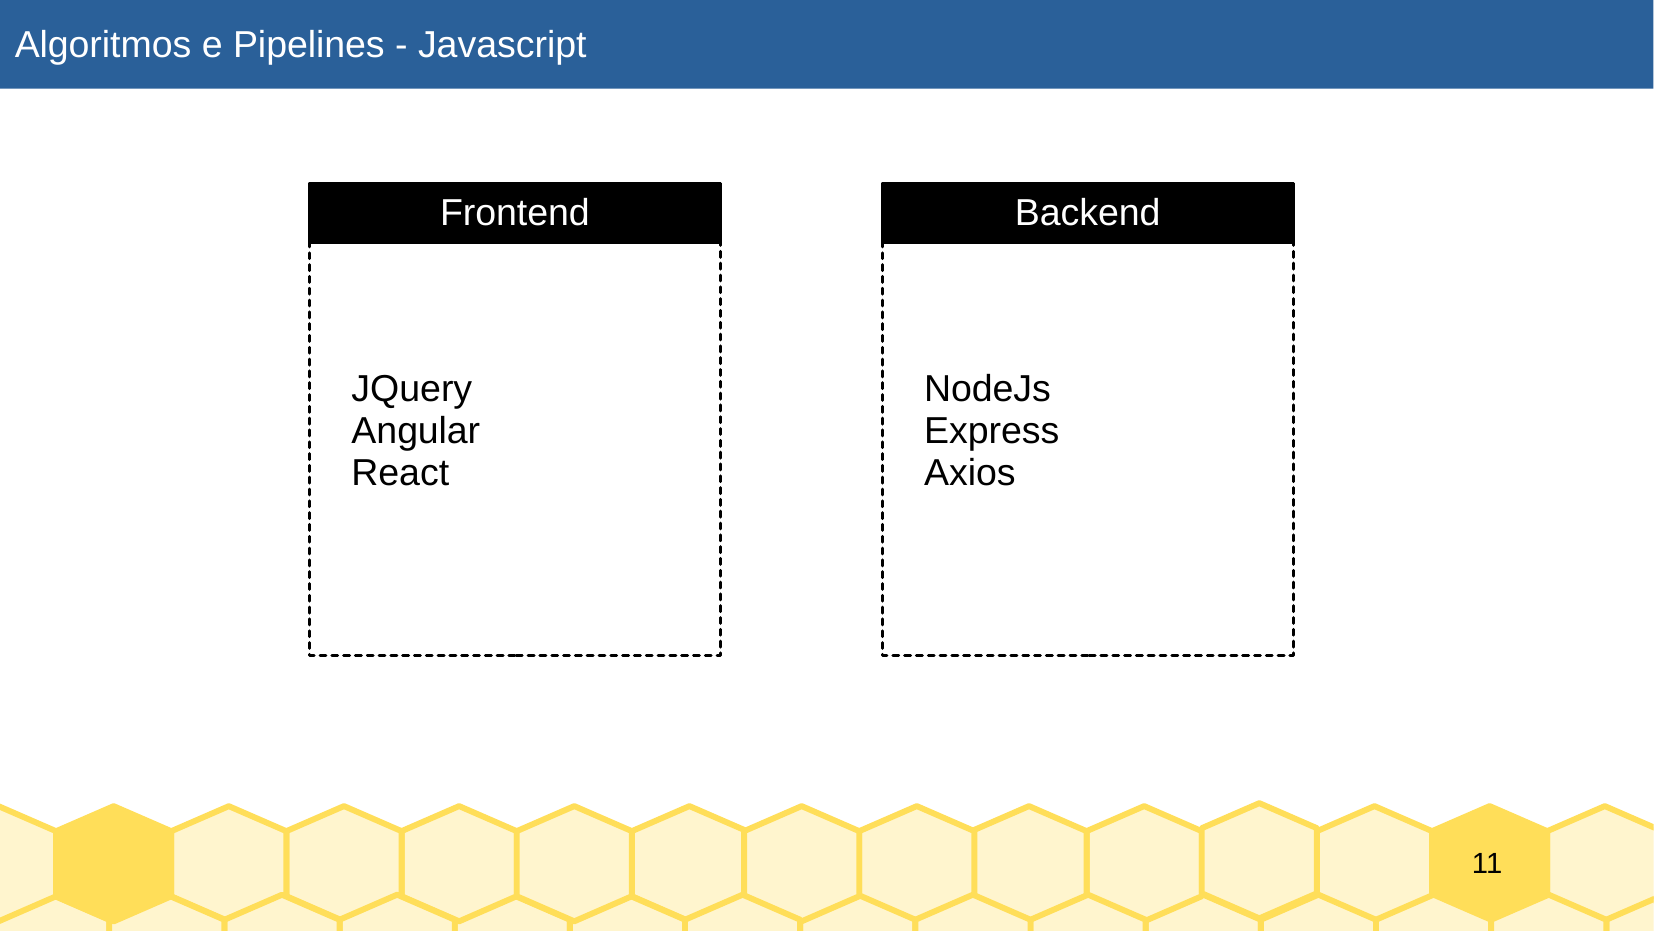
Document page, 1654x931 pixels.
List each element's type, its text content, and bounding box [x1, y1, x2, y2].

text_box Algoritmos e Pipelines - Javascript [0, 0, 1654, 89]
text_box JQuery Angular React [336, 360, 691, 502]
text_box NodeJs Express Axios [909, 360, 1264, 502]
text_box Frontend [309, 183, 721, 243]
text_box Backend [882, 183, 1294, 243]
